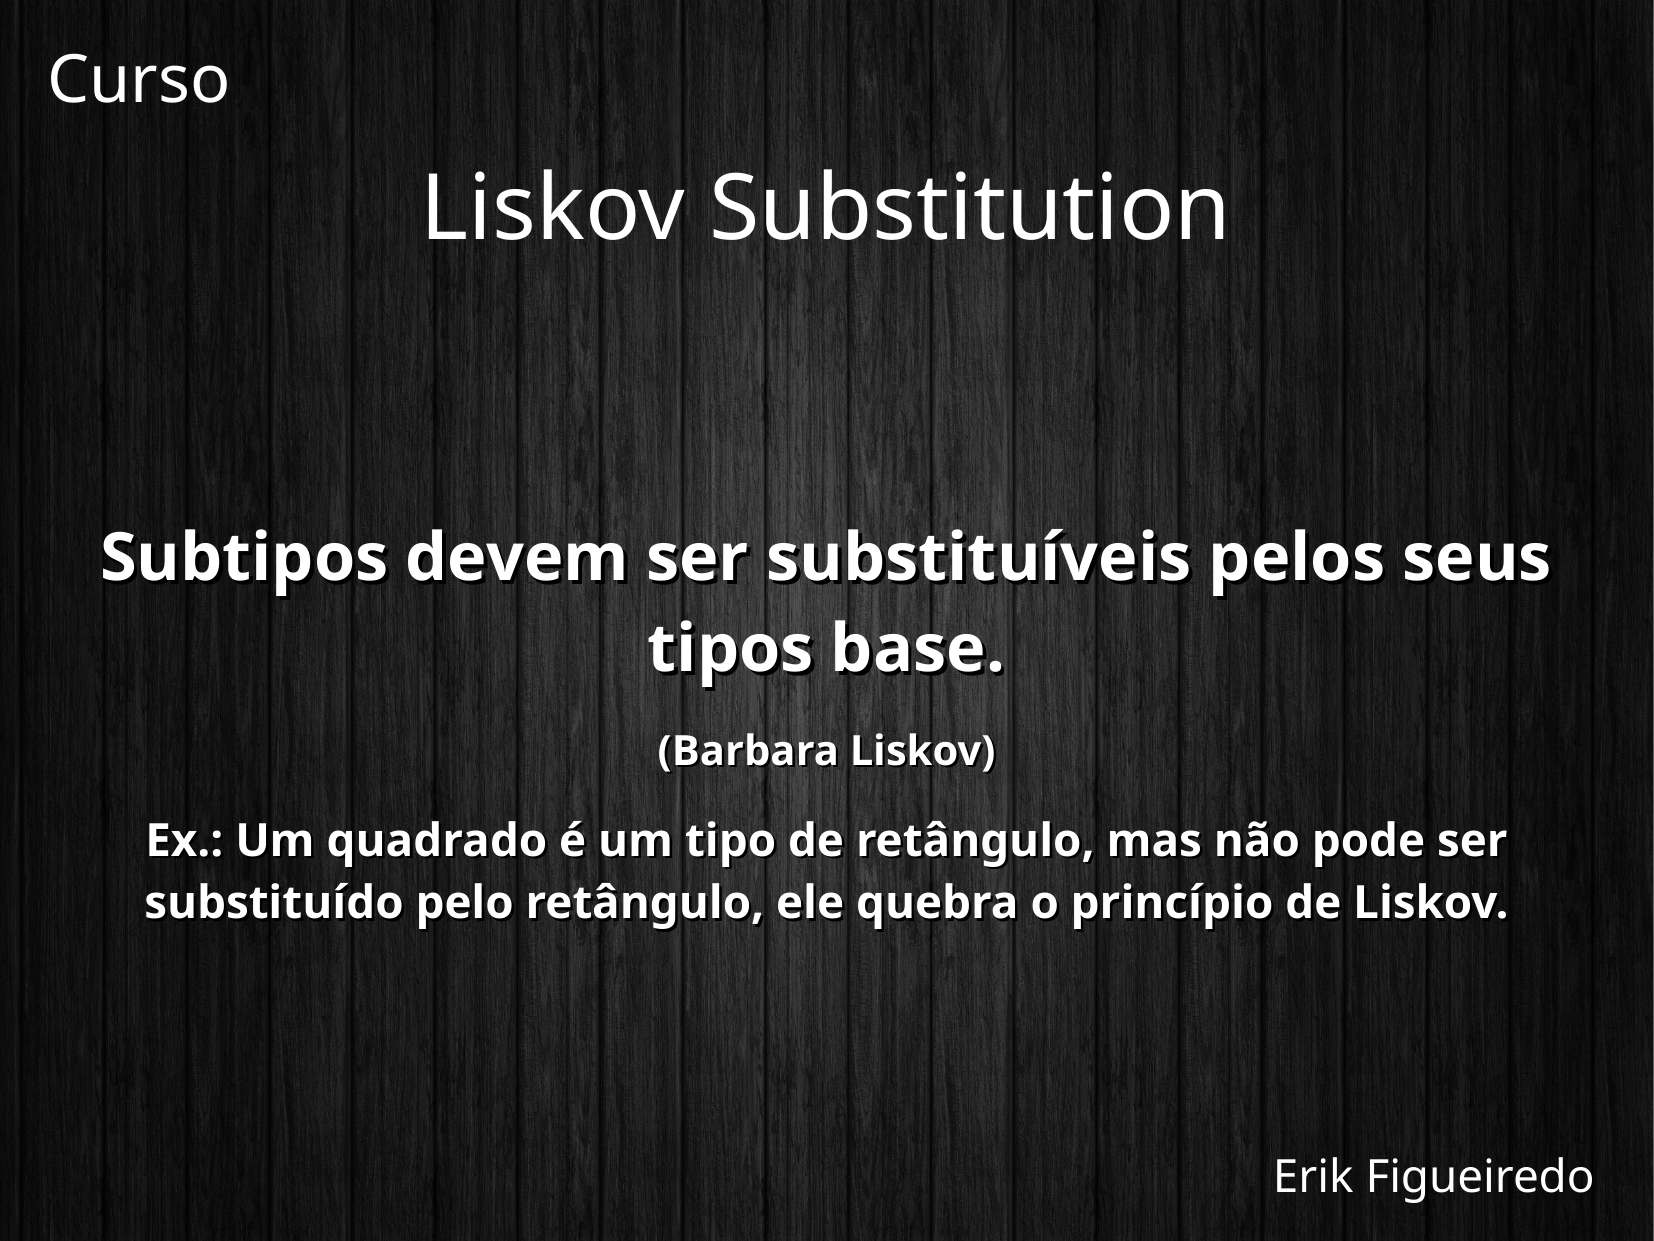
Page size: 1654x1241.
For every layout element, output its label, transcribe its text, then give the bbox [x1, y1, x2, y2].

title Liskov Substitution [82, 129, 1571, 278]
text_box Erik Figueiredo [768, 1133, 1595, 1217]
list Subtipos devem ser substituíveis pelos seus tipos base. (Barbara Liskov) Ex.: Um quadrado é um tipo de retângulo, mas não pode ser substituído pelo retângulo, ele quebra o princípio de Liskov. [82, 311, 1571, 1131]
text_box Curso [47, 35, 1087, 119]
picture [0, 0, 1654, 1241]
